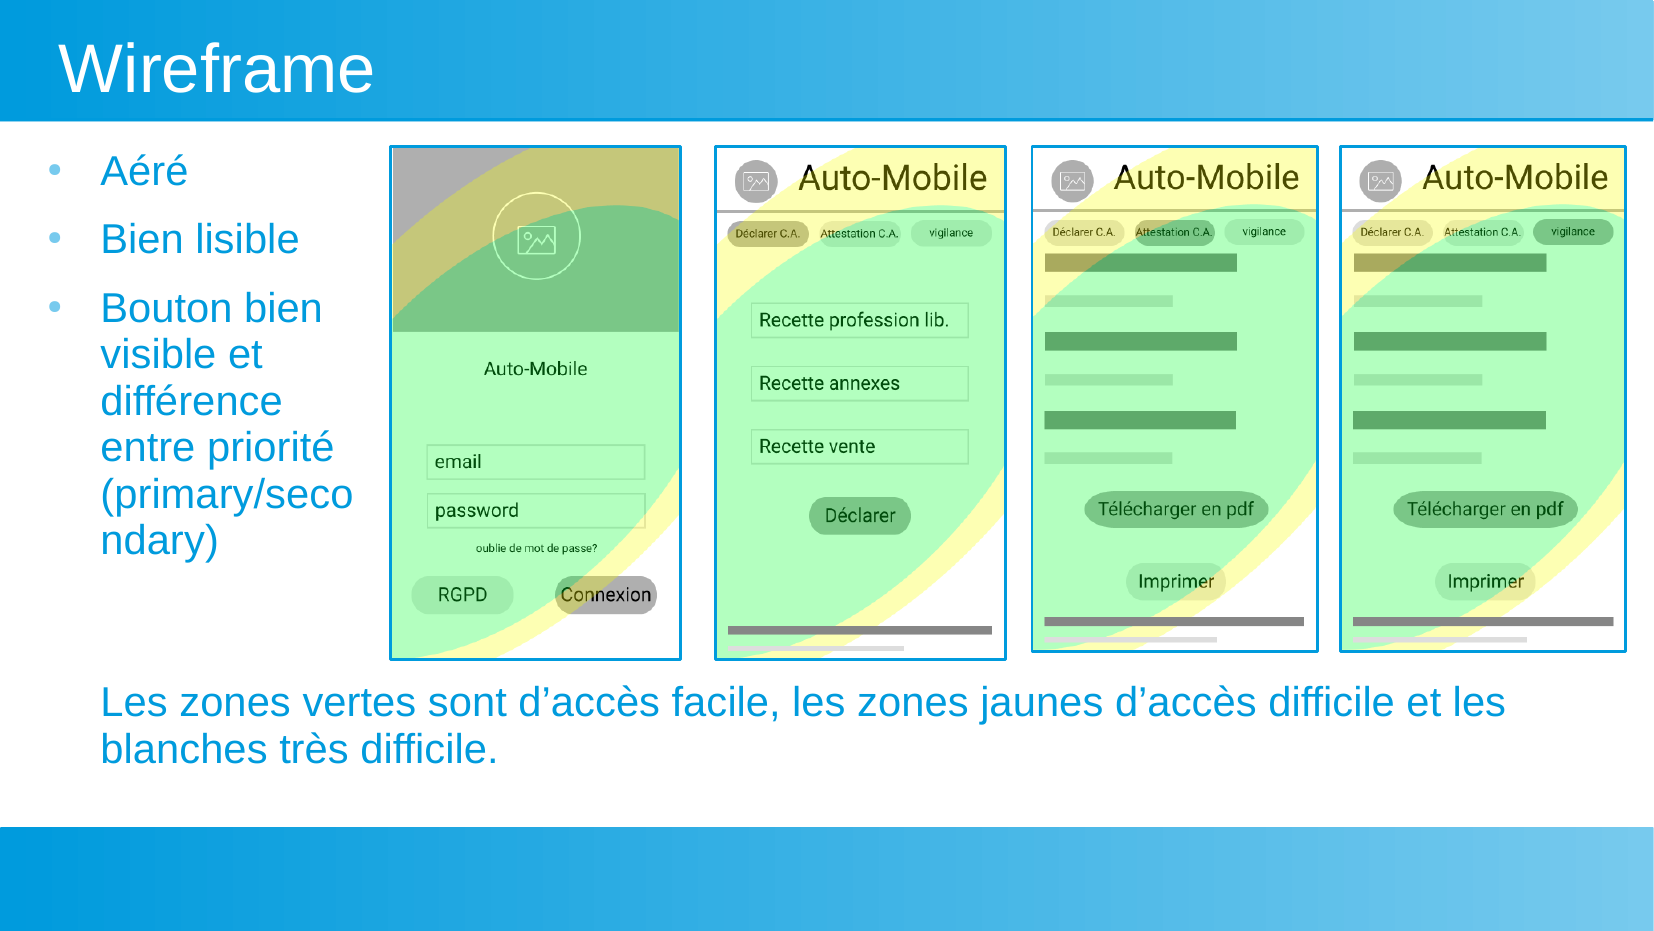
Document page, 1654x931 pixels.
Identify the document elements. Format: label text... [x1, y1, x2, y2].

picture [1034, 149, 1315, 649]
title Wireframe [59, 29, 1595, 108]
picture [718, 149, 1003, 657]
picture [1343, 149, 1623, 649]
list Les zones vertes sont d’accès facile, les zones jaunes d’accès difficile et les blanches très difficile. [29, 679, 1625, 798]
picture [393, 149, 678, 657]
list Aéré Bien lisible Bouton bien visible et différence entre priorité (primary/secondary) [29, 147, 355, 650]
